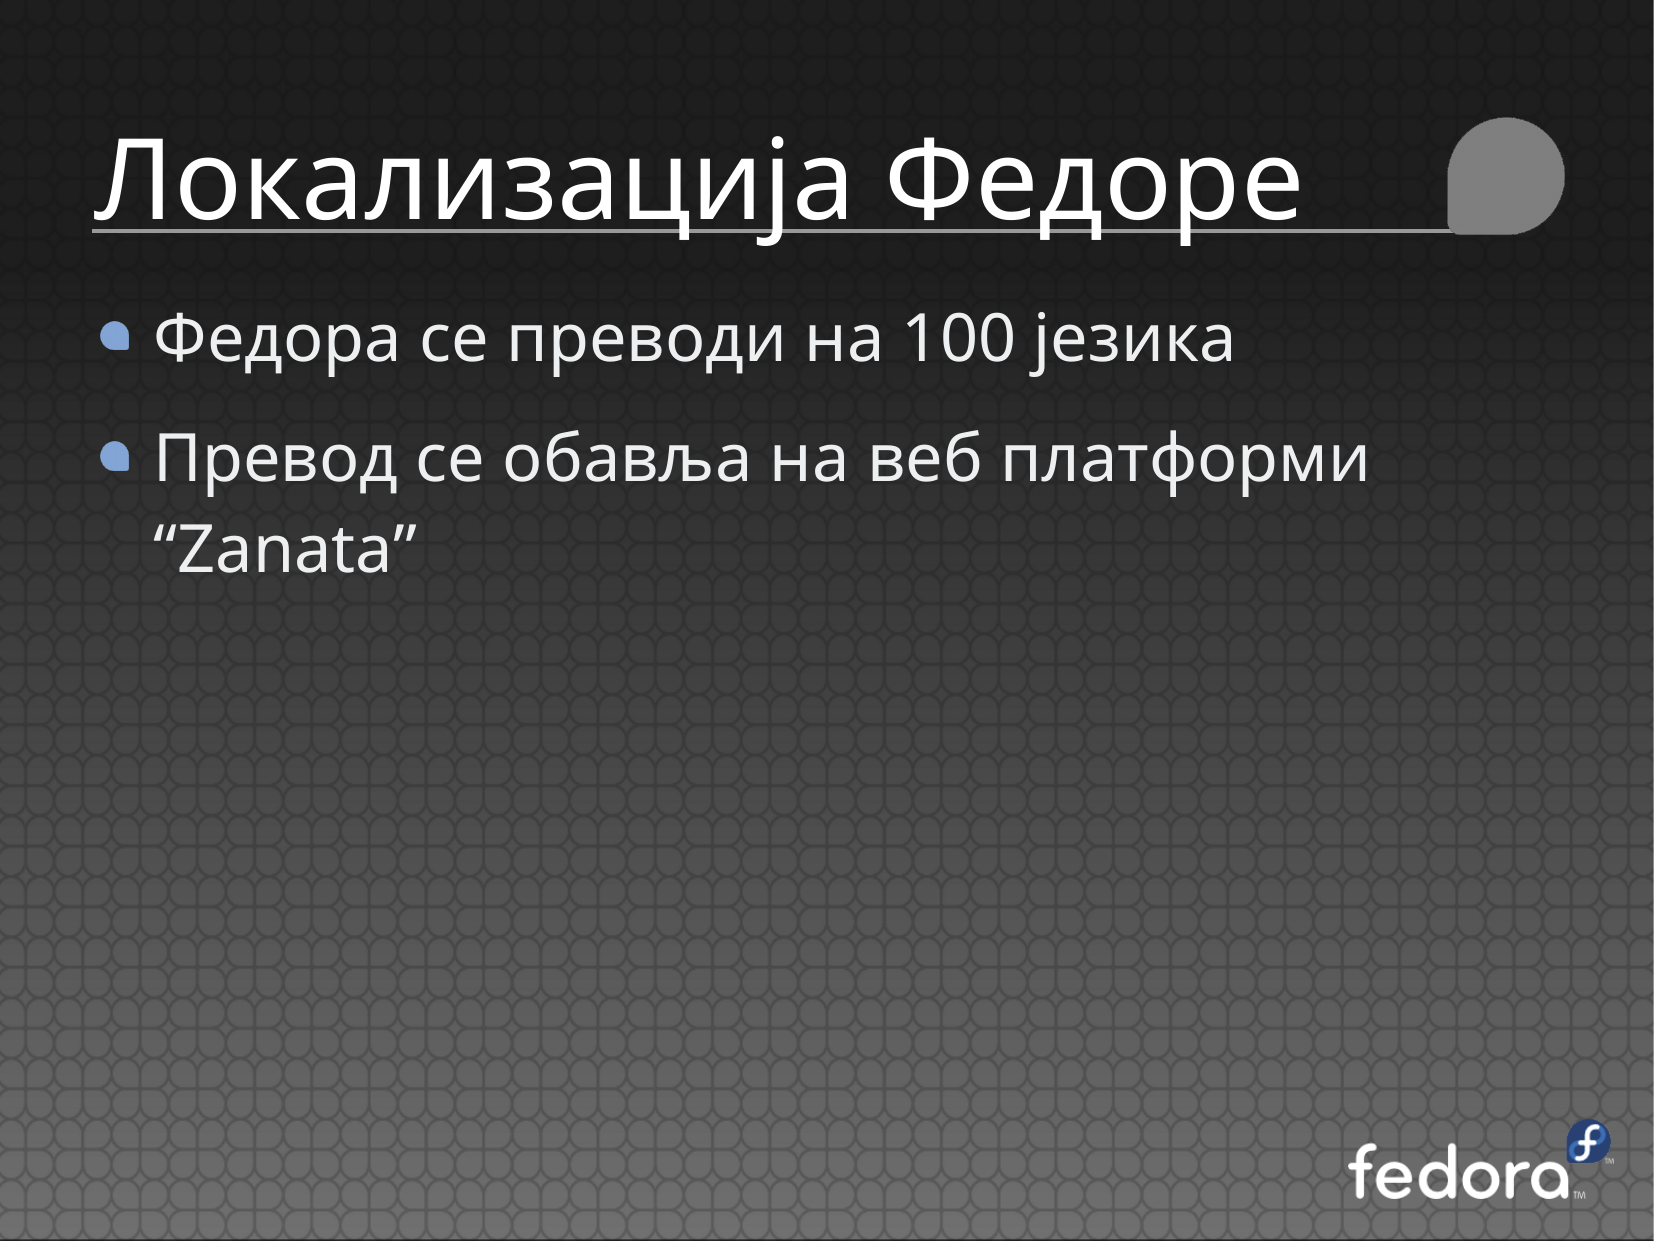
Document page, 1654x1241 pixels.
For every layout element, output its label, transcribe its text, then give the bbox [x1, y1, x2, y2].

picture [0, 0, 1654, 1241]
title Локализација Федоре [94, 100, 1426, 251]
list Федора се преводи на 100 језика Превод се обавља на веб платформи “Zanata” [82, 290, 1571, 1094]
